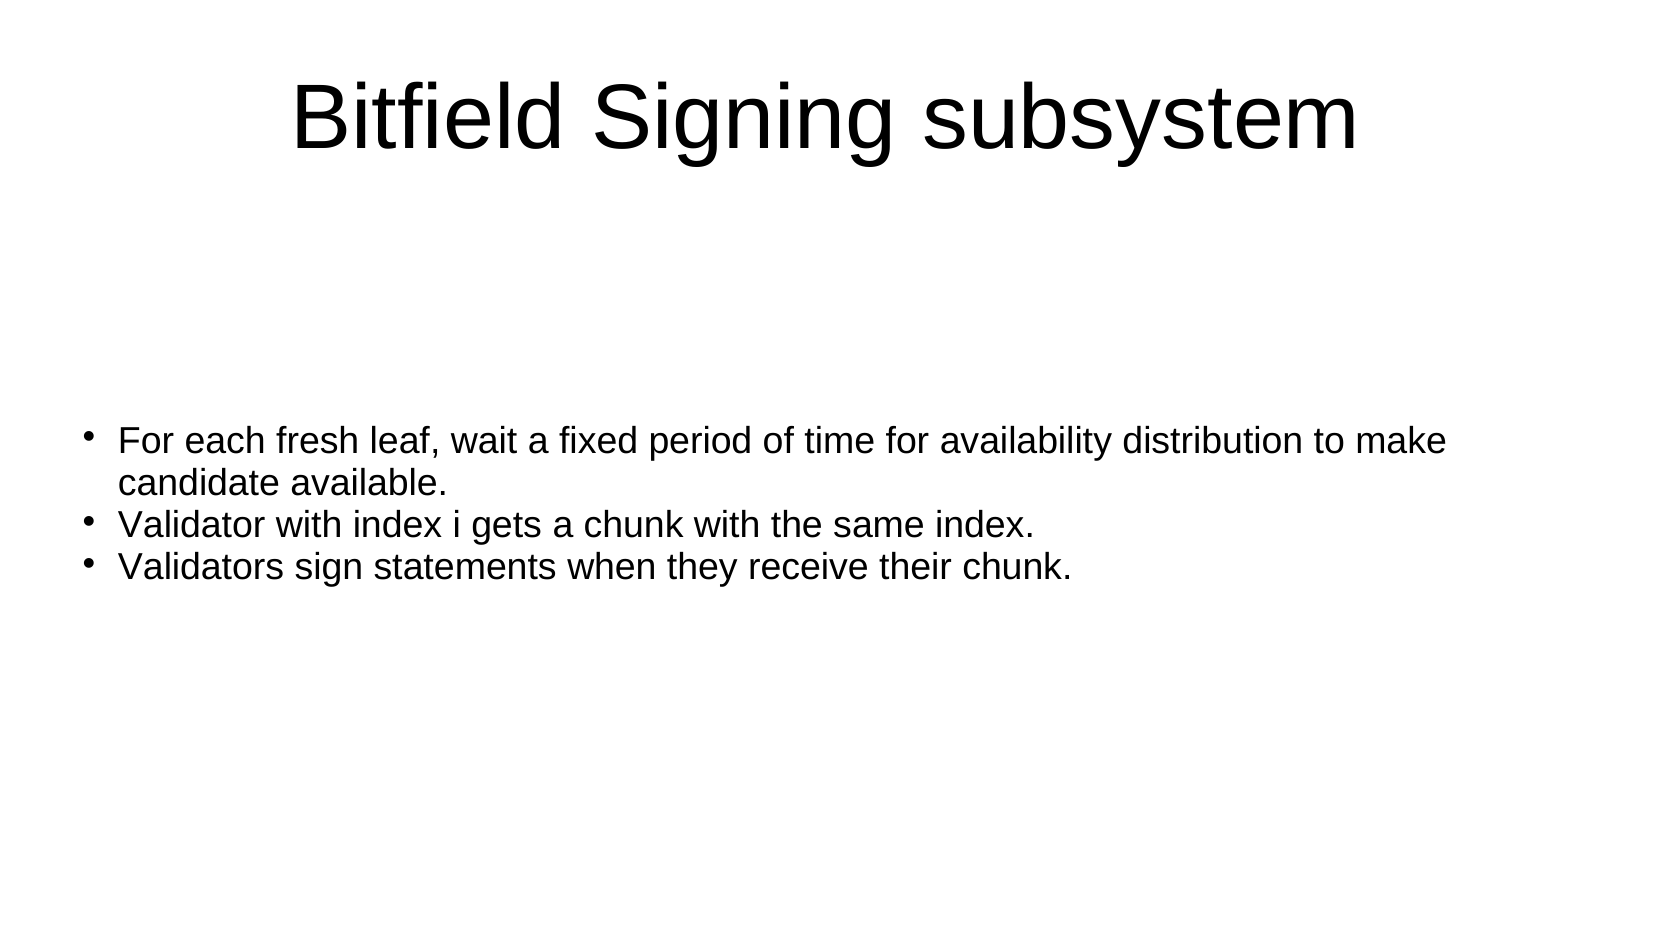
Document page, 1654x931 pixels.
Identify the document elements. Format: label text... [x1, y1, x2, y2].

subtitle For each fresh leaf, wait a fixed period of time for availability distribution to make candidate available. Validator with index i gets a chunk with the same index. Validators sign statements when they receive their chunk. [82, 217, 1571, 788]
title Bitfield Signing subsystem [82, 36, 1571, 193]
